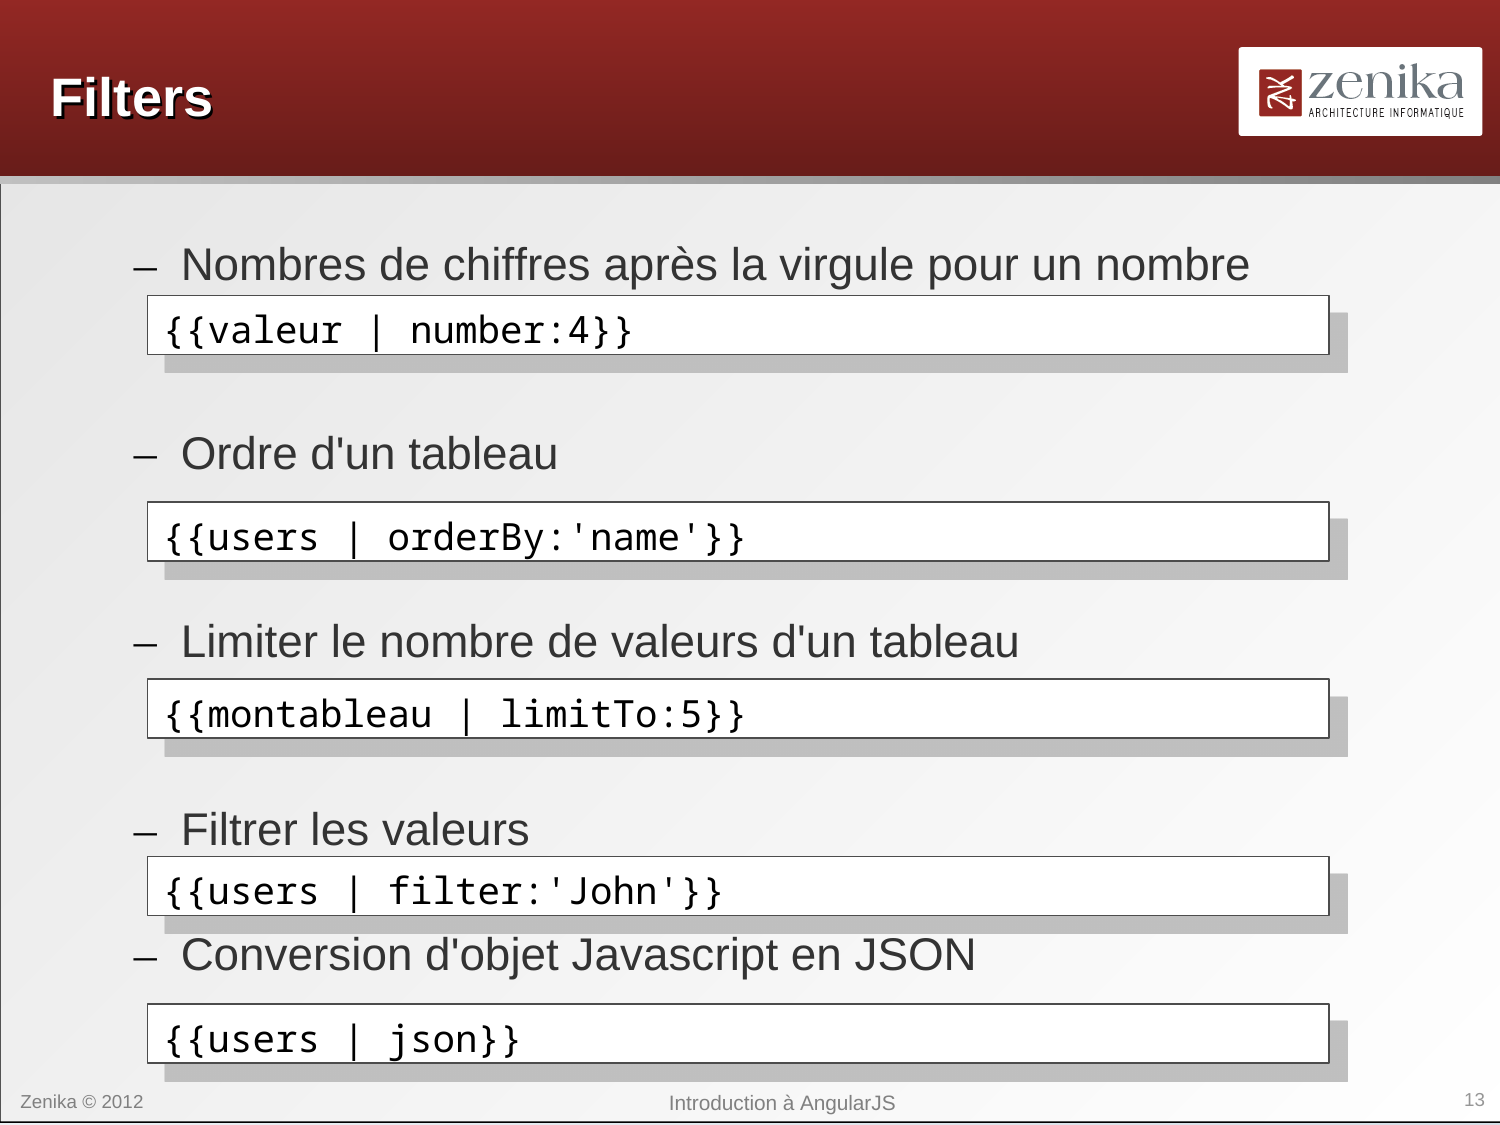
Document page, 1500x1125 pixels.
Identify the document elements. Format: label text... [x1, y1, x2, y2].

text_box {{montableau | limitTo:5}} [147, 679, 1329, 739]
text_box {{users | json}} [147, 1003, 1329, 1064]
text_box {{users | filter:'John'}} [147, 856, 1329, 916]
text_box {{valeur | number:4}} [147, 295, 1329, 355]
list Nombres de chiffres après la virgule pour un nombre Ordre d'un tableau Limiter le nombre de valeurs d'un tableau Filtrer les valeurs Conversion d'objet Javascript en JSON [59, 236, 1444, 1065]
text_box {{users | orderBy:'name'}} [147, 501, 1329, 562]
title Filters [50, 15, 1206, 180]
picture [1257, 58, 1464, 125]
